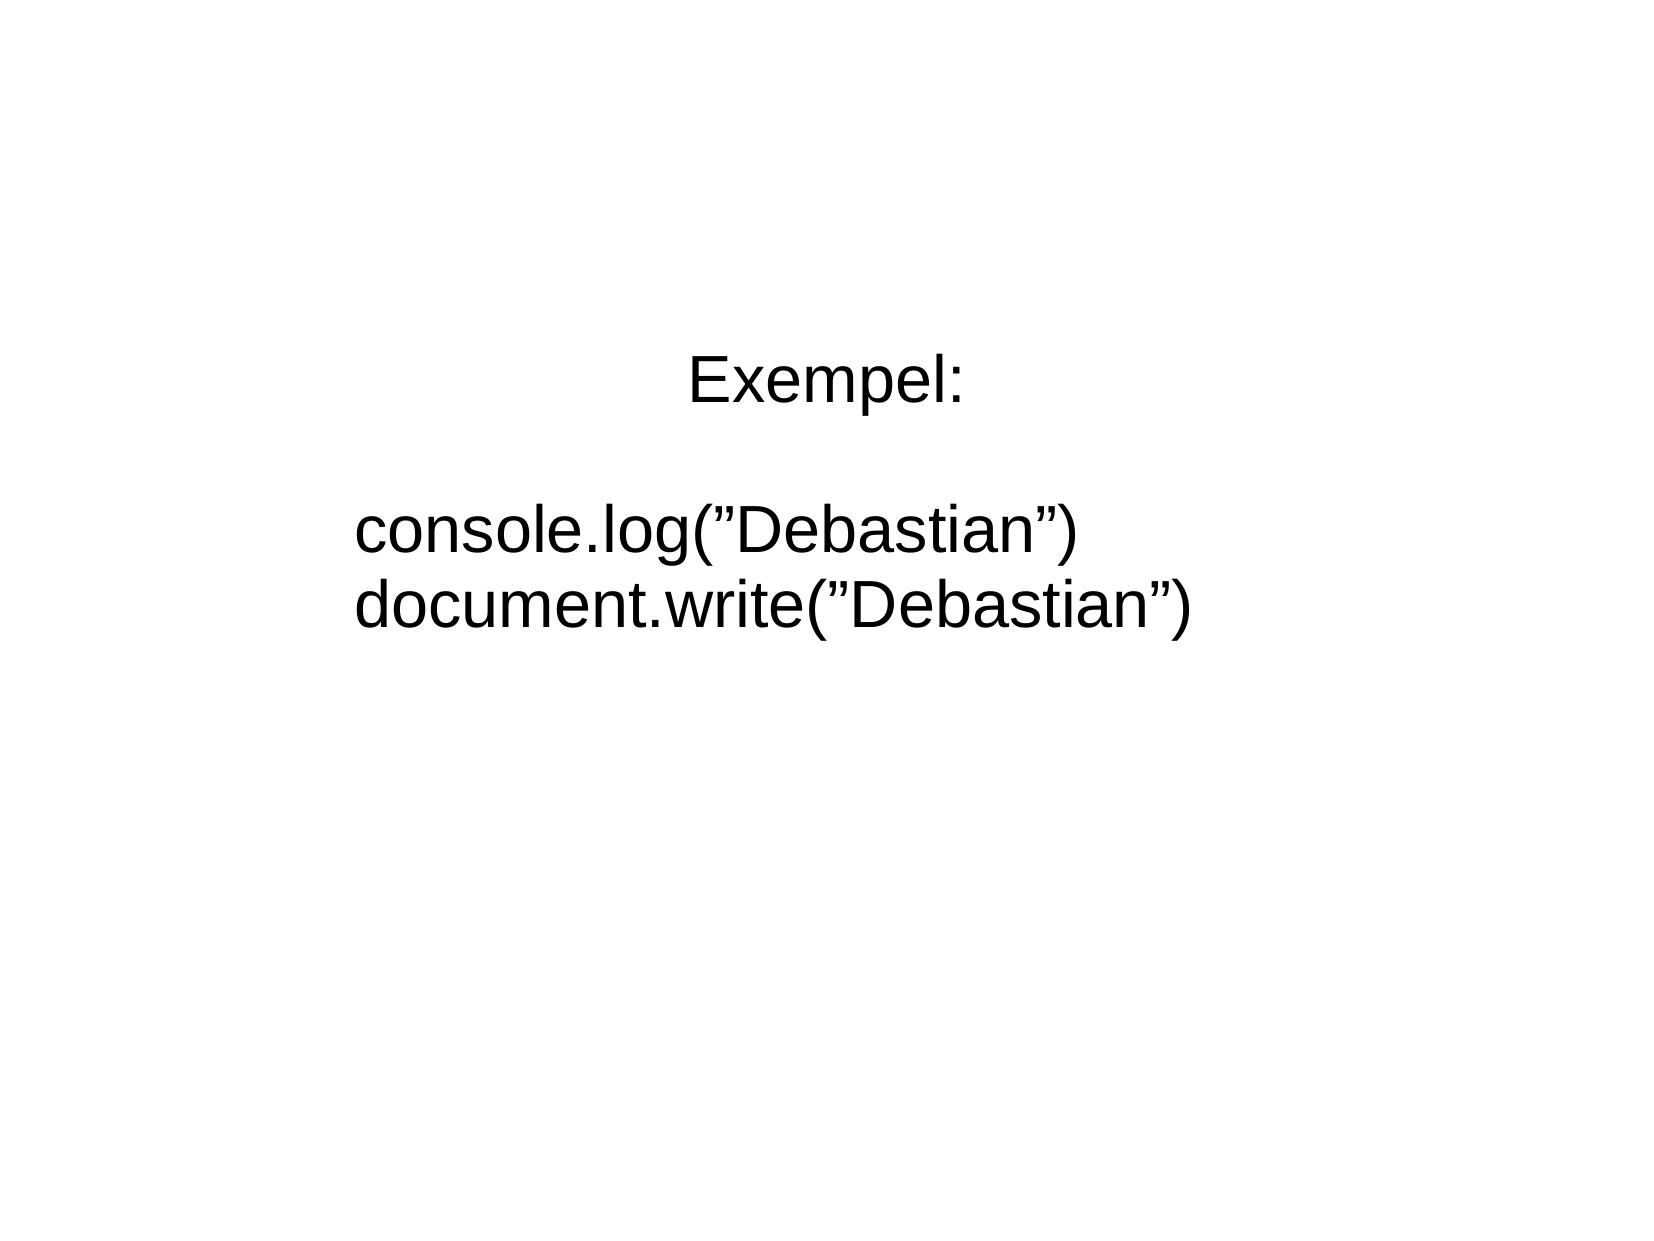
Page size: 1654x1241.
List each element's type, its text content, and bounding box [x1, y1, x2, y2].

subtitle Exempel: console.log(”Debastian”) document.write(”Debastian”) [354, 342, 1300, 1010]
